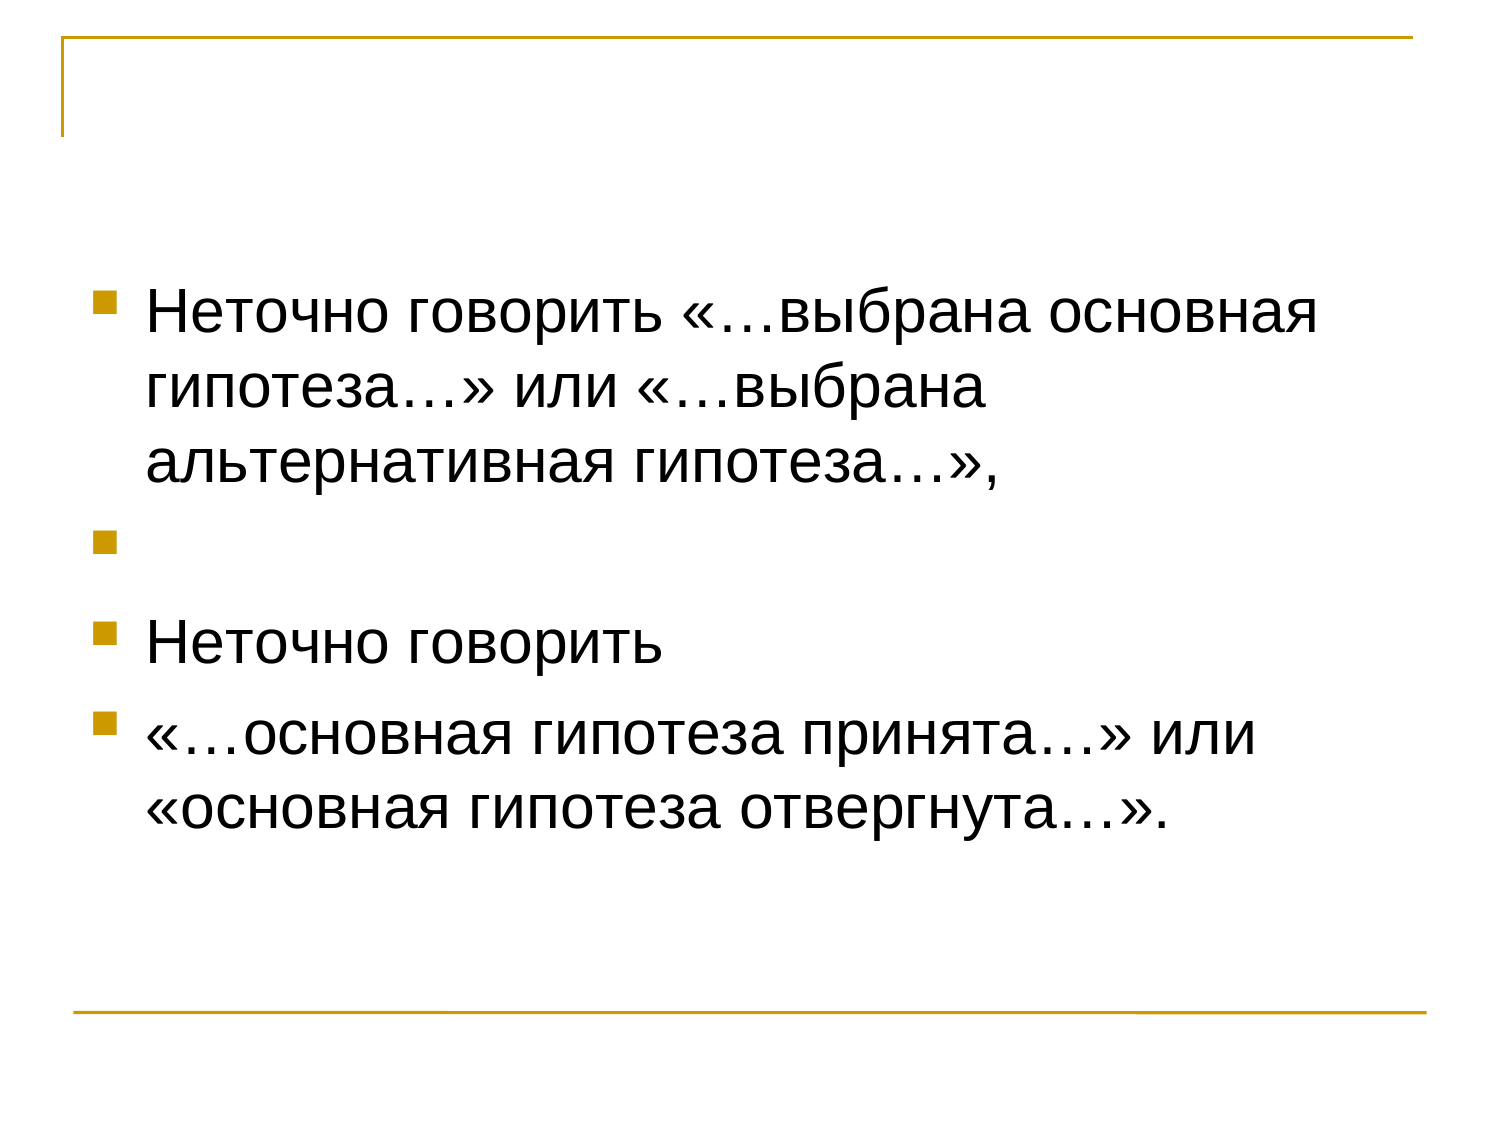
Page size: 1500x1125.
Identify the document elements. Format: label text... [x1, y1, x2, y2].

list Неточно говорить «…выбрана основная гипотеза…» или «…выбрана альтернативная гипотеза…», Неточно говорить «…основная гипотеза принята…» или «основная гипотеза отвергнута…». [75, 262, 1426, 1006]
